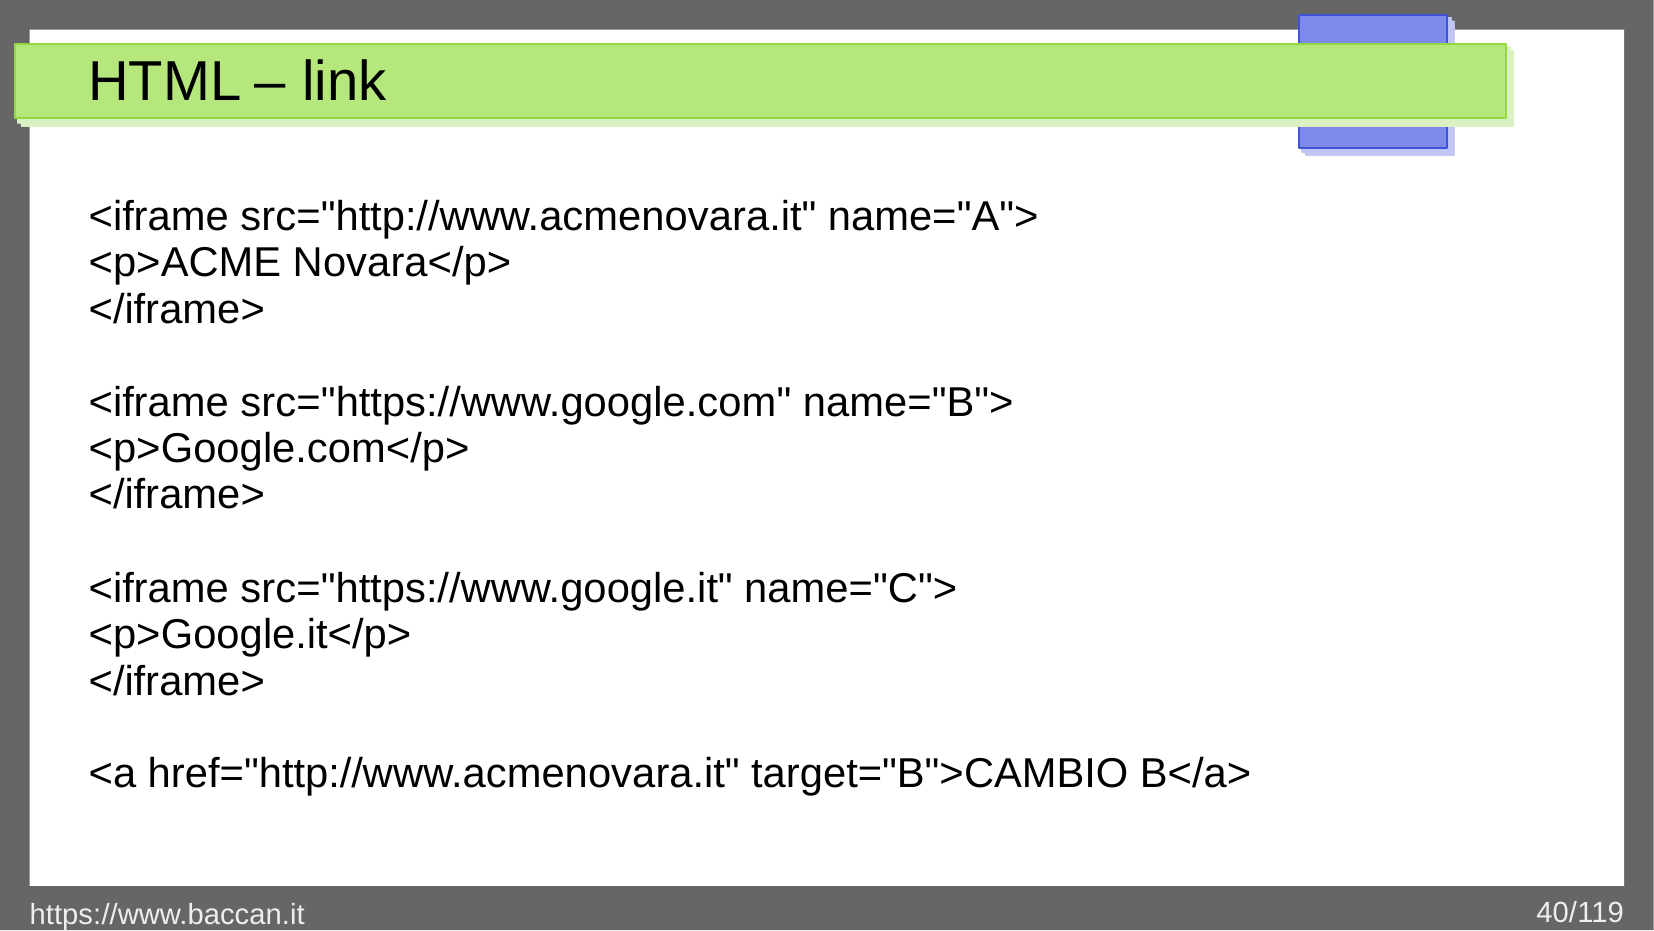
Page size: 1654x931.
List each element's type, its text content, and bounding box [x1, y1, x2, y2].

text_box <iframe src="http://www.acmenovara.it" name="A"> <p>ACME Novara</p> </iframe> <iframe src="https://www.google.com" name="B"> <p>Google.com</p> </iframe> <iframe src="https://www.google.it" name="C"> <p>Google.it</p> </iframe> <a href="http://www.acmenovara.it" target="B">CAMBIO B</a> [88, 169, 1565, 820]
title HTML – link [88, 44, 1506, 119]
